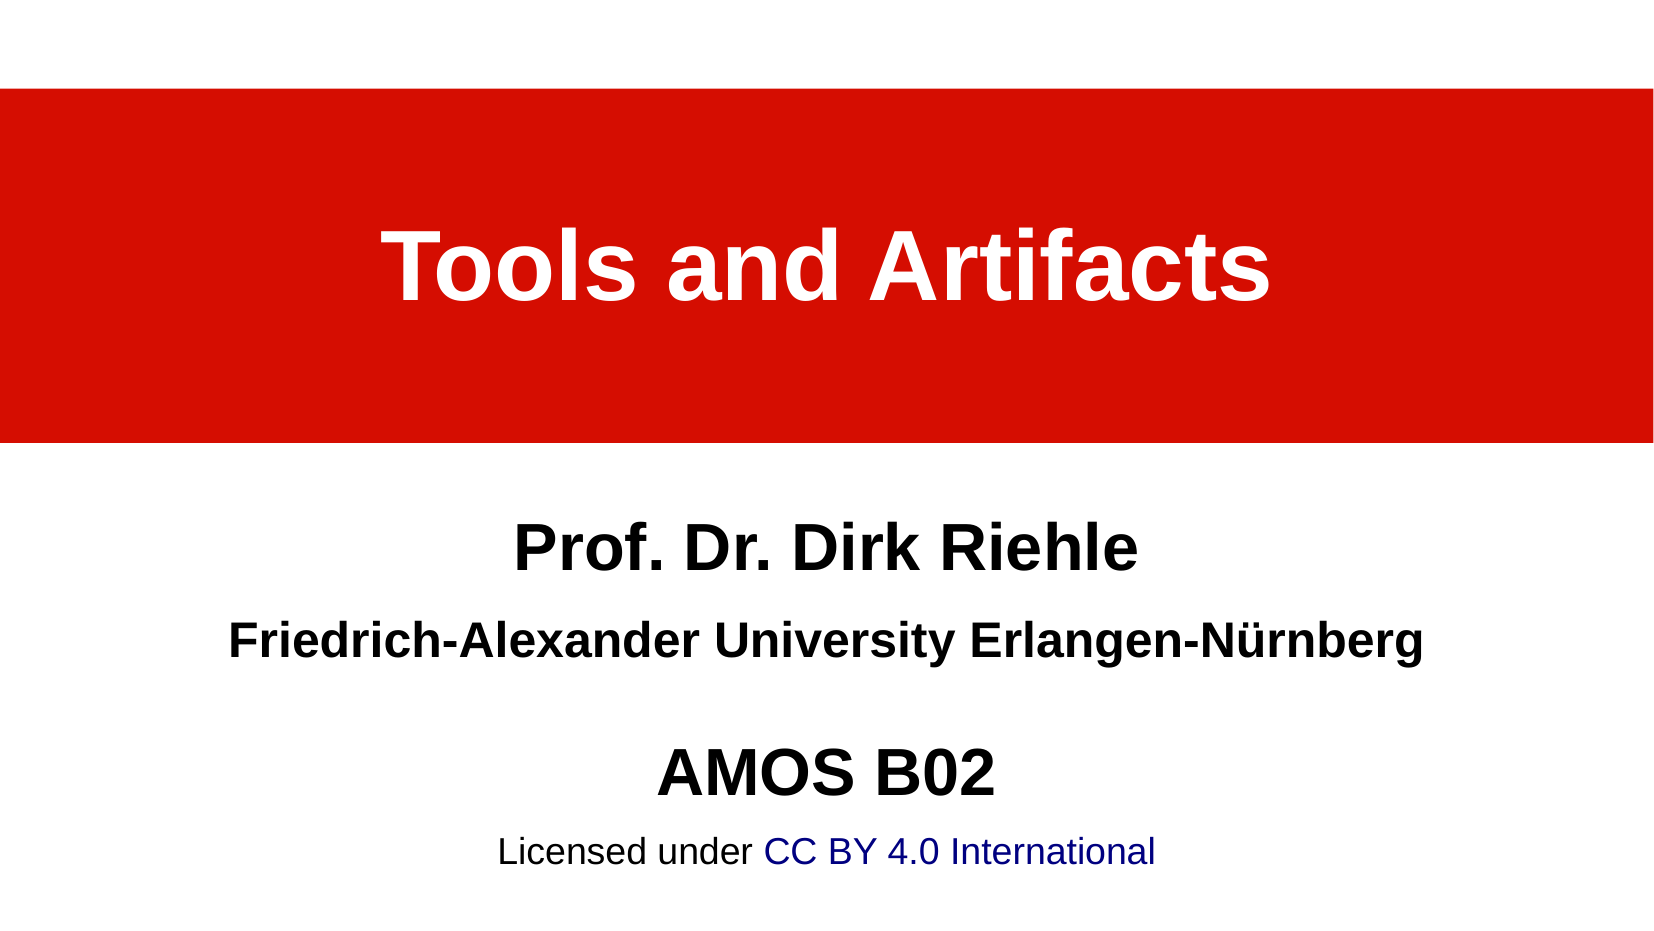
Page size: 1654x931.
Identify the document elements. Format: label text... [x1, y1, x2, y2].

title Tools and Artifacts [0, 88, 1654, 443]
subtitle Prof. Dr. Dirk Riehle Friedrich-Alexander University Erlangen-Nürnberg AMOS B02 Licensed under CC BY 4.0 International [29, 472, 1625, 886]
